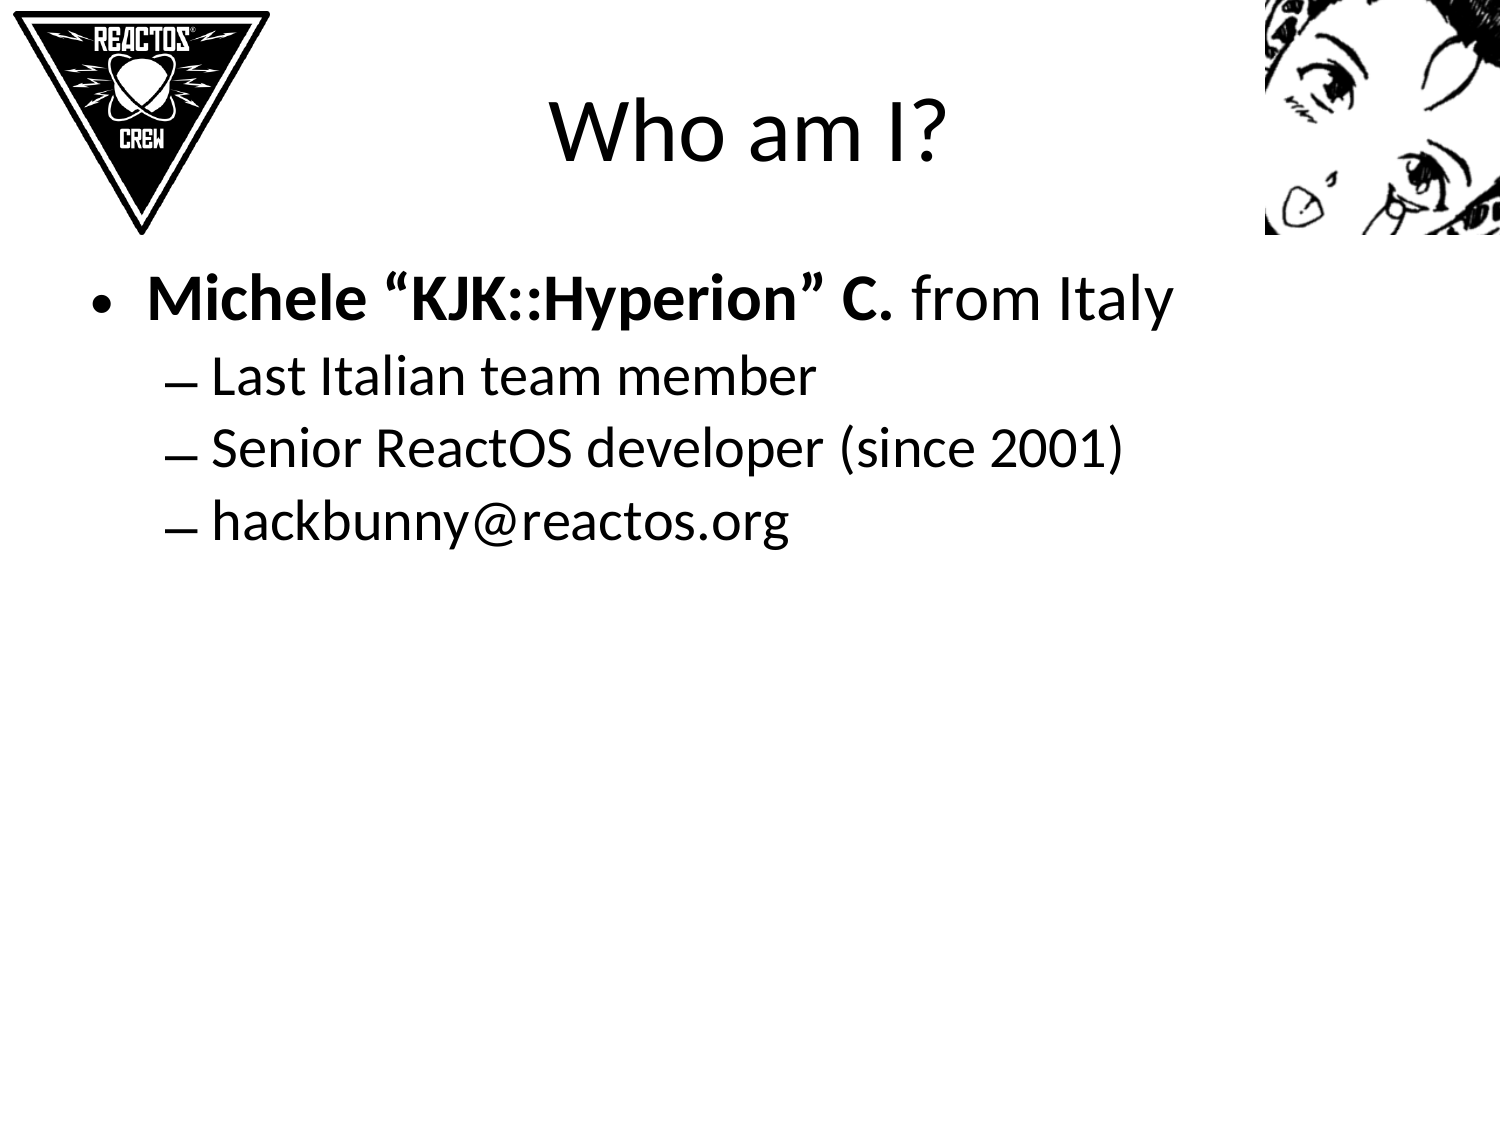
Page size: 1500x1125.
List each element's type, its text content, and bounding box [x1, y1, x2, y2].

title Who am I? [270, 45, 1265, 233]
picture [13, 11, 270, 235]
picture [1265, 0, 1500, 235]
list Michele “KJK::Hyperion” C. from Italy Last Italian team member Senior ReactOS developer (since 2001) hackbunny@reactos.org [75, 262, 1426, 1006]
